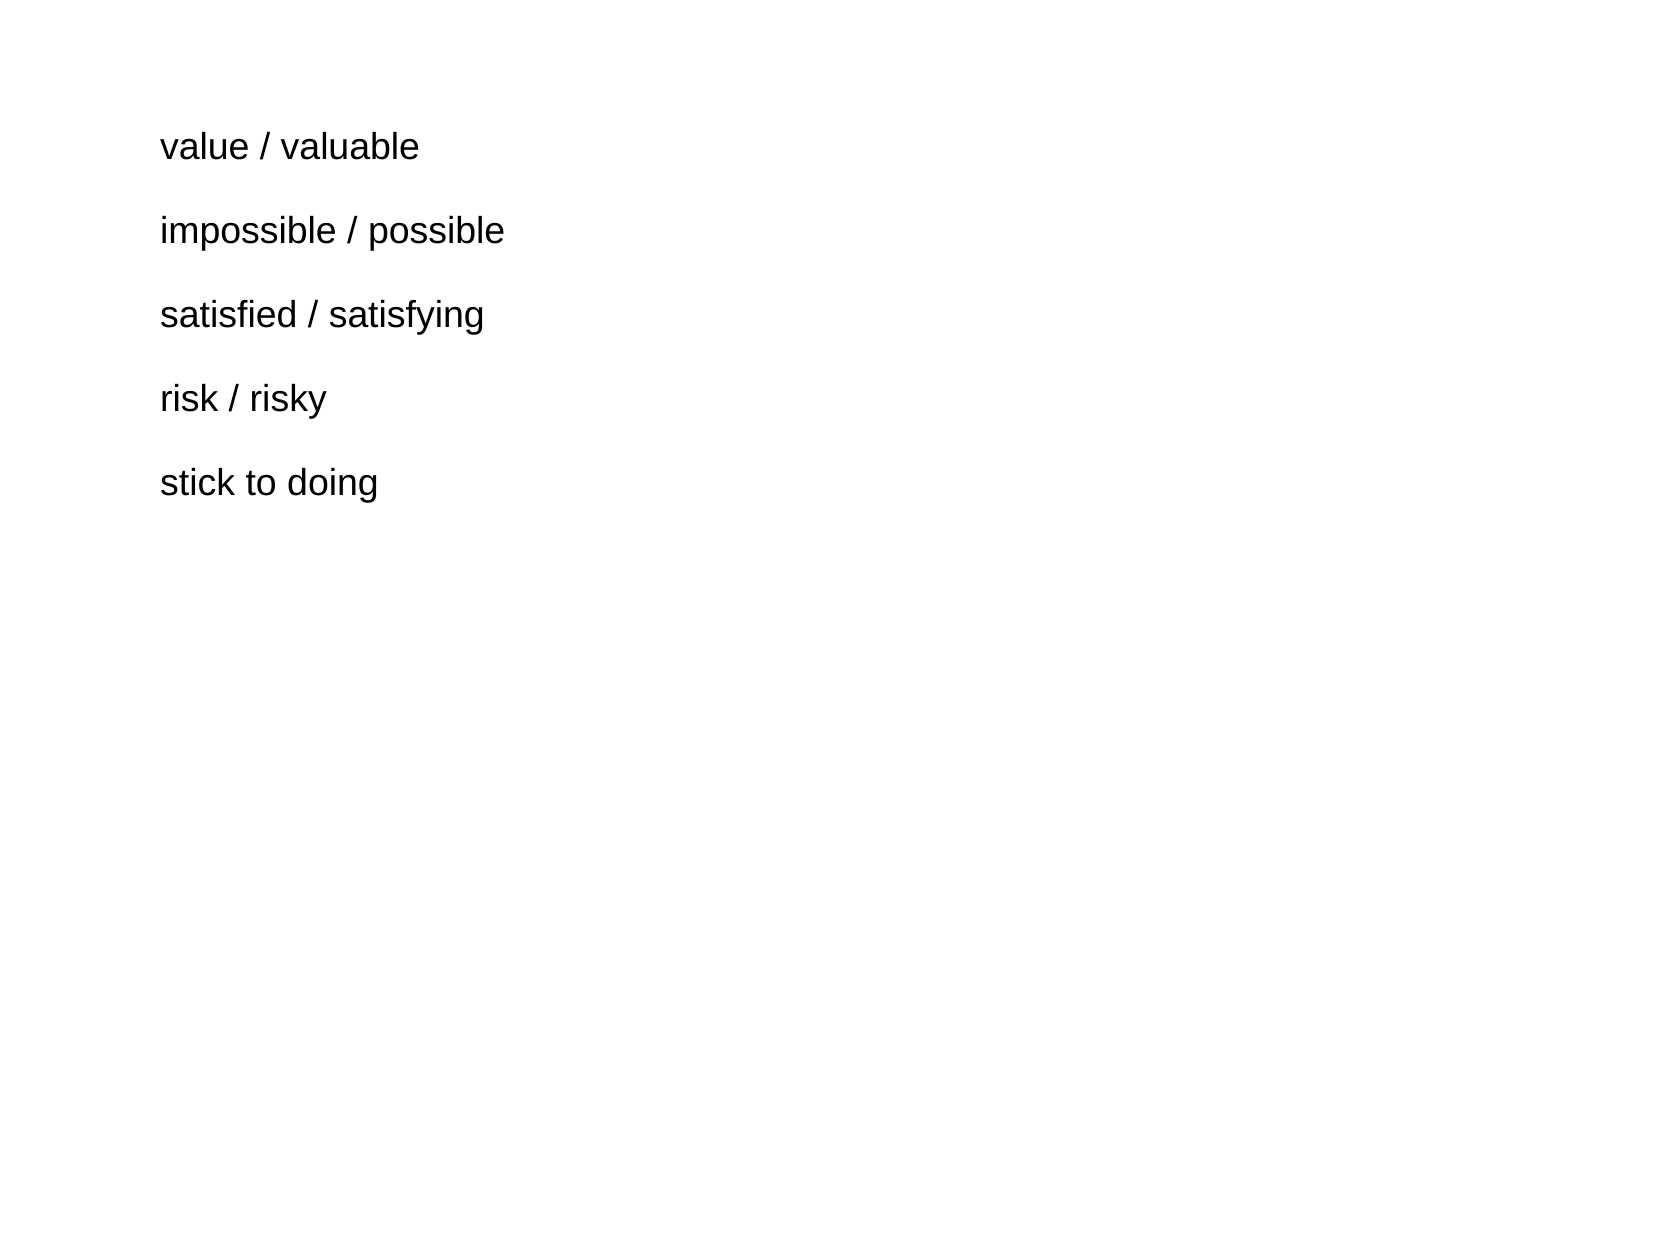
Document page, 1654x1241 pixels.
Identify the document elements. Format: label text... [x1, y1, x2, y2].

text_box value / valuable impossible / possible satisfied / satisfying risk / risky stick to doing [145, 118, 1093, 596]
